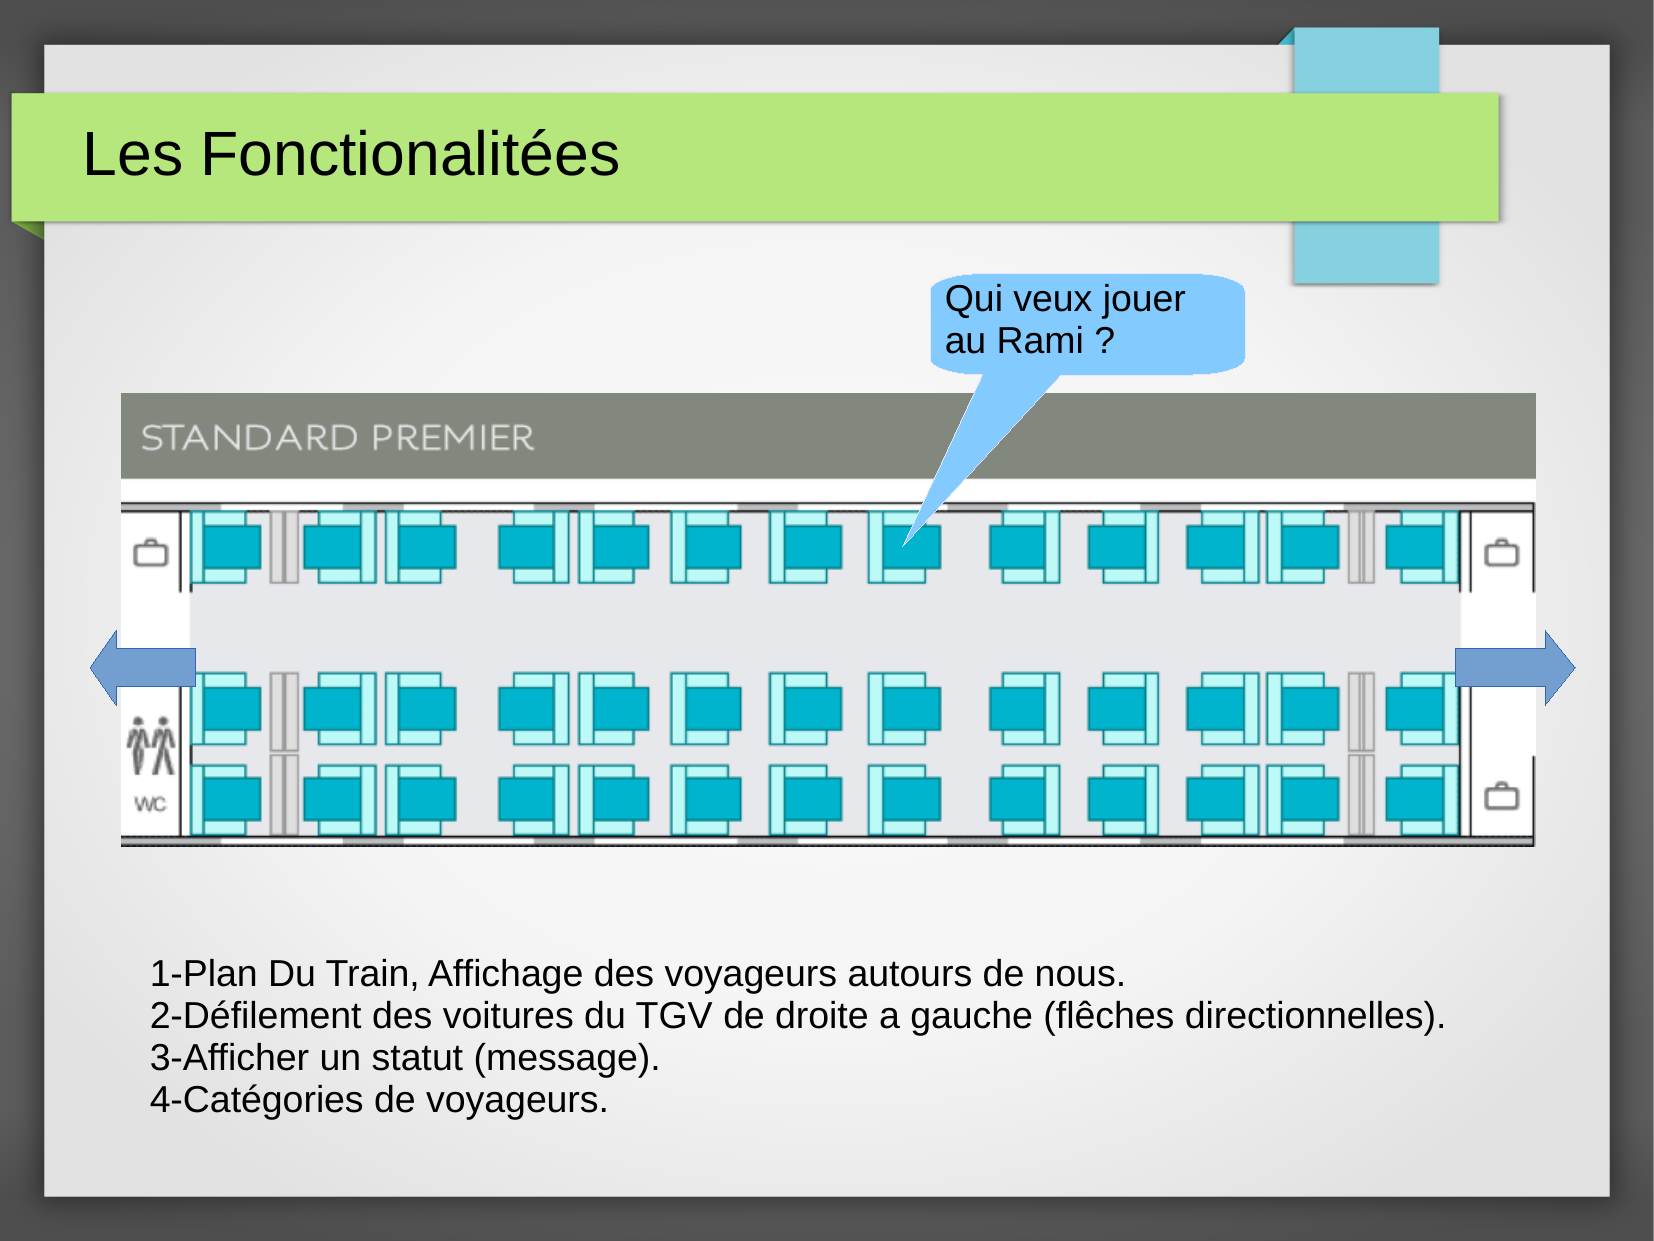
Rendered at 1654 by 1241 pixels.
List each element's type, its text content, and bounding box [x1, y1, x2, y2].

text_box 1-Plan Du Train, Affichage des voyageurs autours de nous. 2-Défilement des voitures du TGV de droite a gauche (flêches directionnelles). 3-Afficher un statut (message). 4-Catégories de voyageurs. [135, 945, 1546, 1128]
text_box [90, 630, 196, 706]
text_box [1455, 630, 1576, 706]
text_box [902, 411, 1028, 547]
title Les Fonctionalitées [82, 94, 1264, 213]
picture [0, 0, 1654, 1241]
text_box Qui veux jouer au Rami ? [930, 270, 1246, 411]
